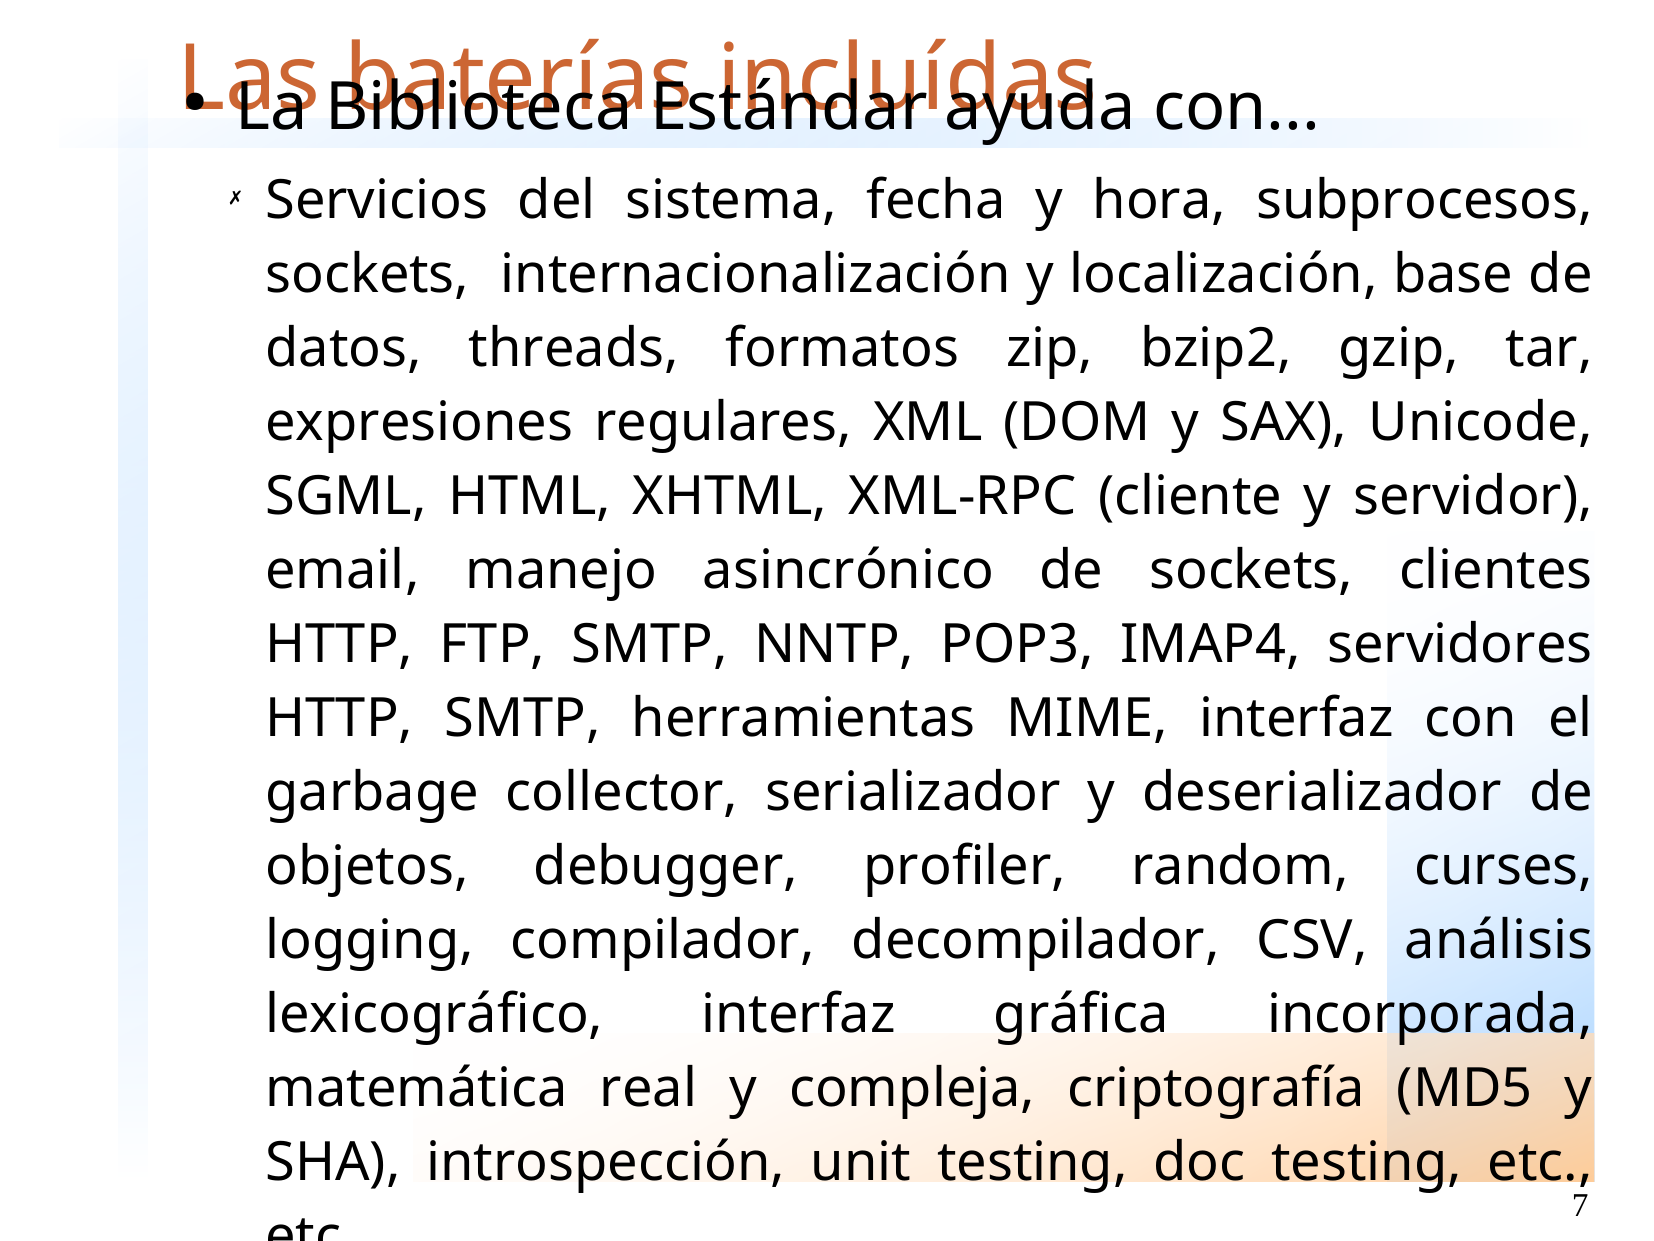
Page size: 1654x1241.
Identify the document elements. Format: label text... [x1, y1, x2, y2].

subtitle La Biblioteca Estándar ayuda con... Servicios del sistema, fecha y hora, subprocesos, sockets, internacionalización y localización, base de datos, threads, formatos zip, bzip2, gzip, tar, expresiones regulares, XML (DOM y SAX), Unicode, SGML, HTML, XHTML, XML-RPC (cliente y servidor), email, manejo asincrónico de sockets, clientes HTTP, FTP, SMTP, NNTP, POP3, IMAP4, servidores HTTP, SMTP, herramientas MIME, interfaz con el garbage collector, serializador y deserializador de objetos, debugger, profiler, random, curses, logging, compilador, decompilador, CSV, análisis lexicográfico, interfaz gráfica incorporada, matemática real y compleja, criptografía (MD5 y SHA), introspección, unit testing, doc testing, etc., etc... [147, 107, 1595, 1222]
title Las baterías incluídas [177, 0, 1595, 107]
